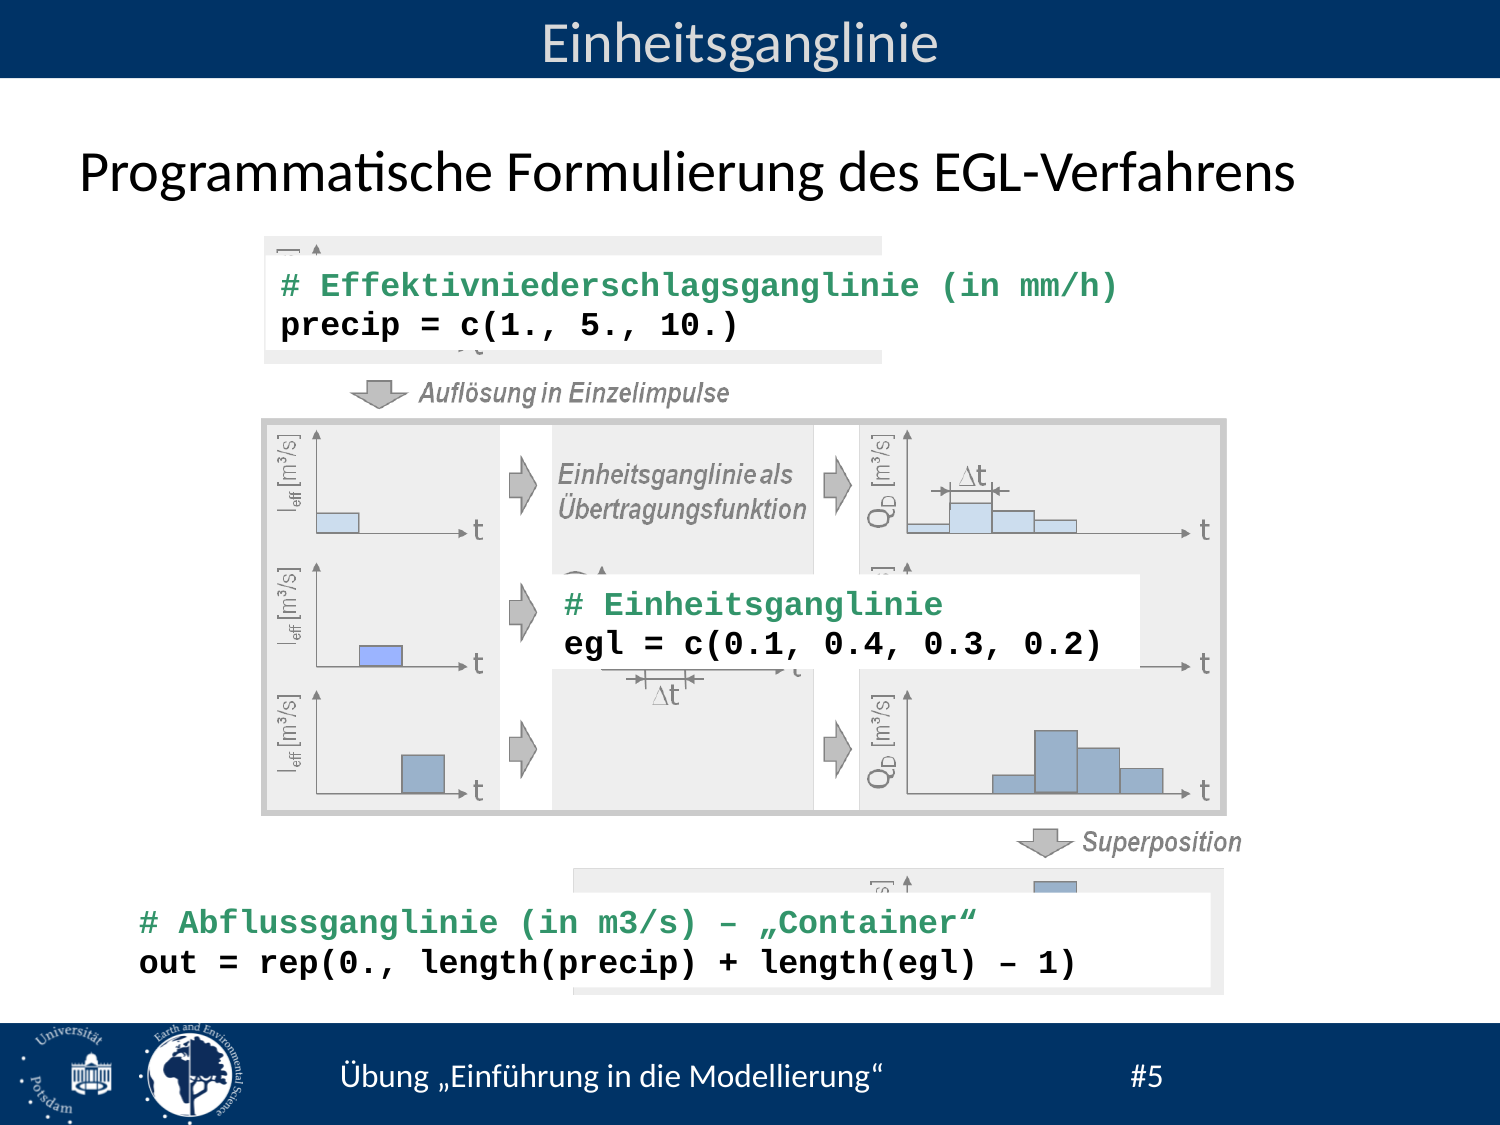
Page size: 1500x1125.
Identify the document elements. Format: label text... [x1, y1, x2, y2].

text_box # Effektivniederschlagsganglinie (in mm/h) precip = c(1., 5., 10.) [265, 255, 1199, 350]
text_box Einheitsganglinie [0, 0, 1495, 75]
text_box # Einheitsganglinie egl = c(0.1, 0.4, 0.3, 0.2) [549, 574, 1140, 669]
text_box # Abflussganglinie (in m3/s) – „Container“ out = rep(0., length(precip) + length(egl) – 1) [123, 892, 1211, 988]
text_box [0, 219, 1500, 1024]
picture [139, 1024, 243, 1125]
text_box Programmatische Formulierung des EGL-Verfahrens [64, 125, 1412, 211]
